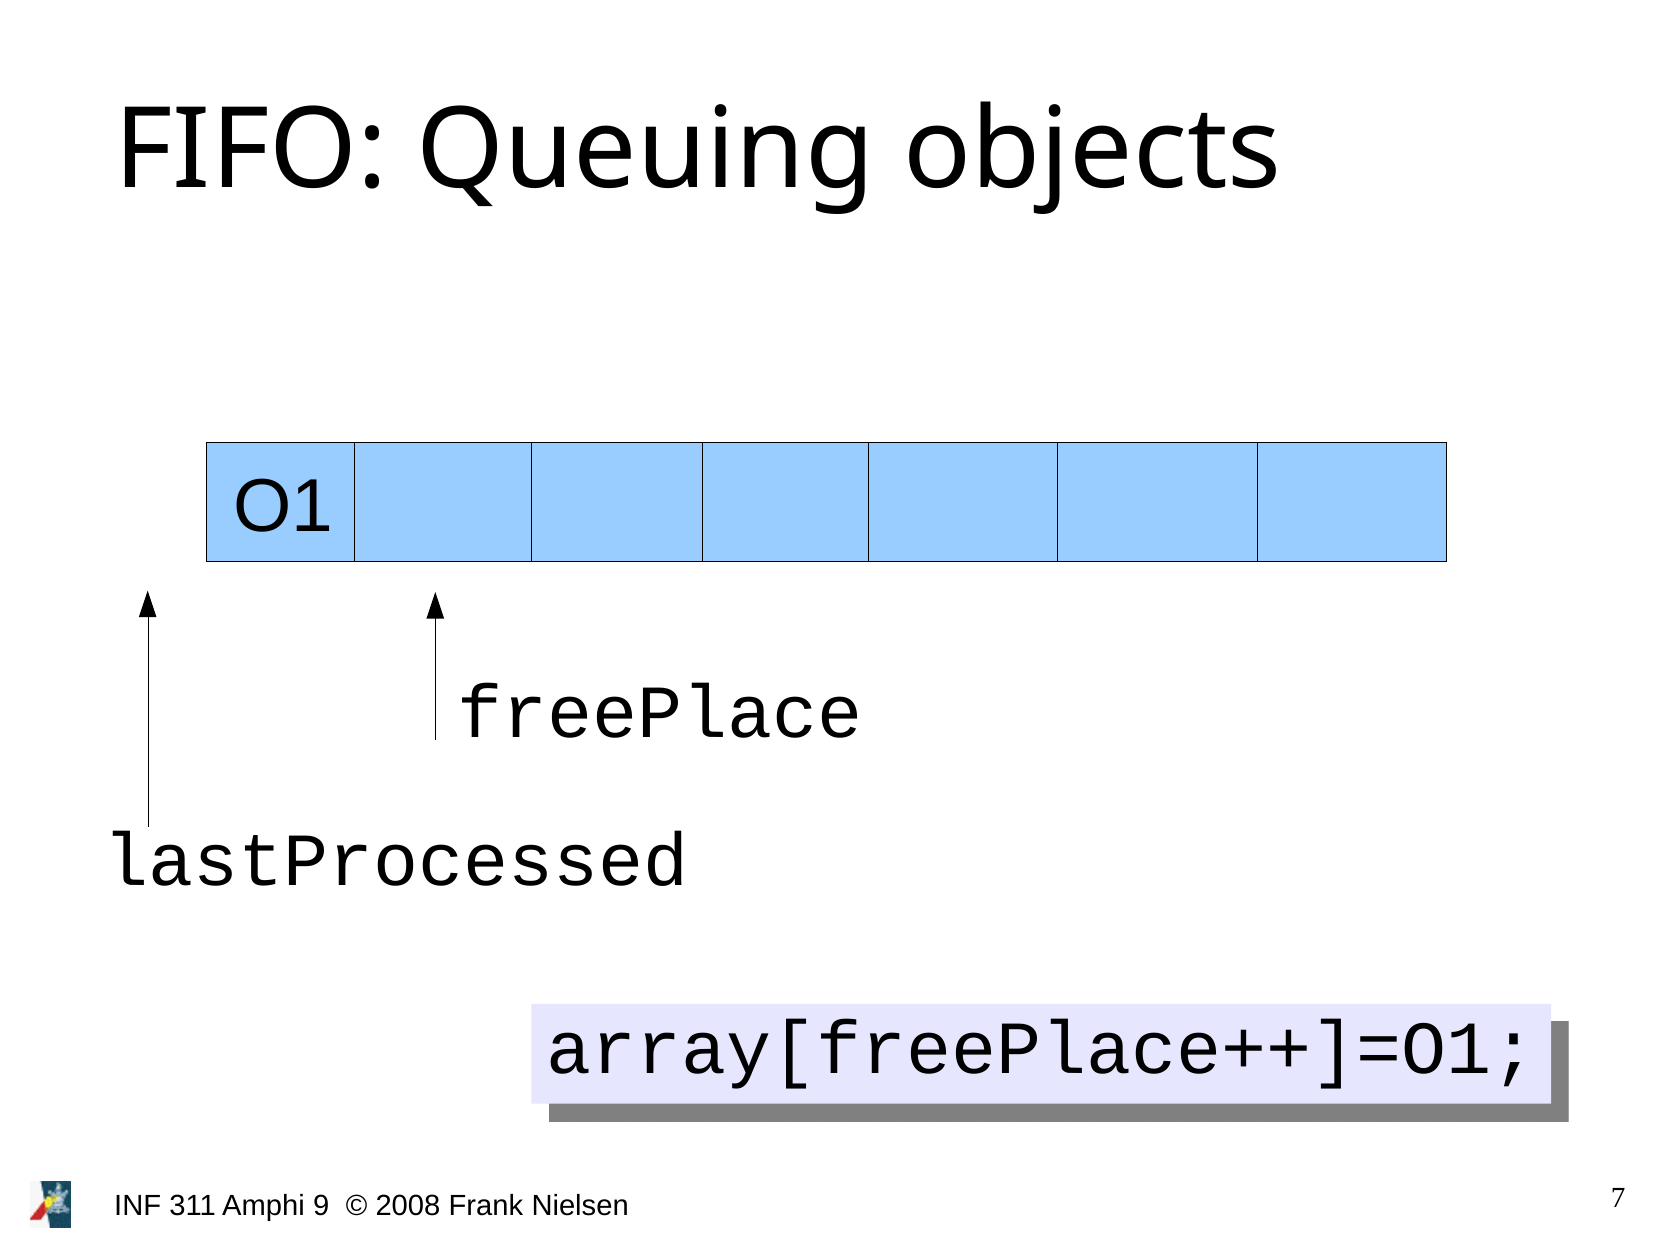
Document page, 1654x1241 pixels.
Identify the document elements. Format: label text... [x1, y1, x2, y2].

text_box FIFO: Queuing objects [99, 60, 1493, 234]
text_box O1 [218, 456, 349, 556]
text_box [532, 442, 702, 562]
text_box [1258, 442, 1447, 562]
text_box lastProcessed [88, 815, 704, 916]
text_box freePlace [442, 667, 878, 768]
text_box [355, 442, 531, 562]
text_box [206, 442, 354, 562]
picture [29, 1181, 71, 1228]
text_box [703, 442, 868, 562]
text_box [1058, 442, 1257, 562]
text_box [869, 442, 1057, 562]
text_box array[freePlace++]=O1; [531, 1003, 1552, 1104]
